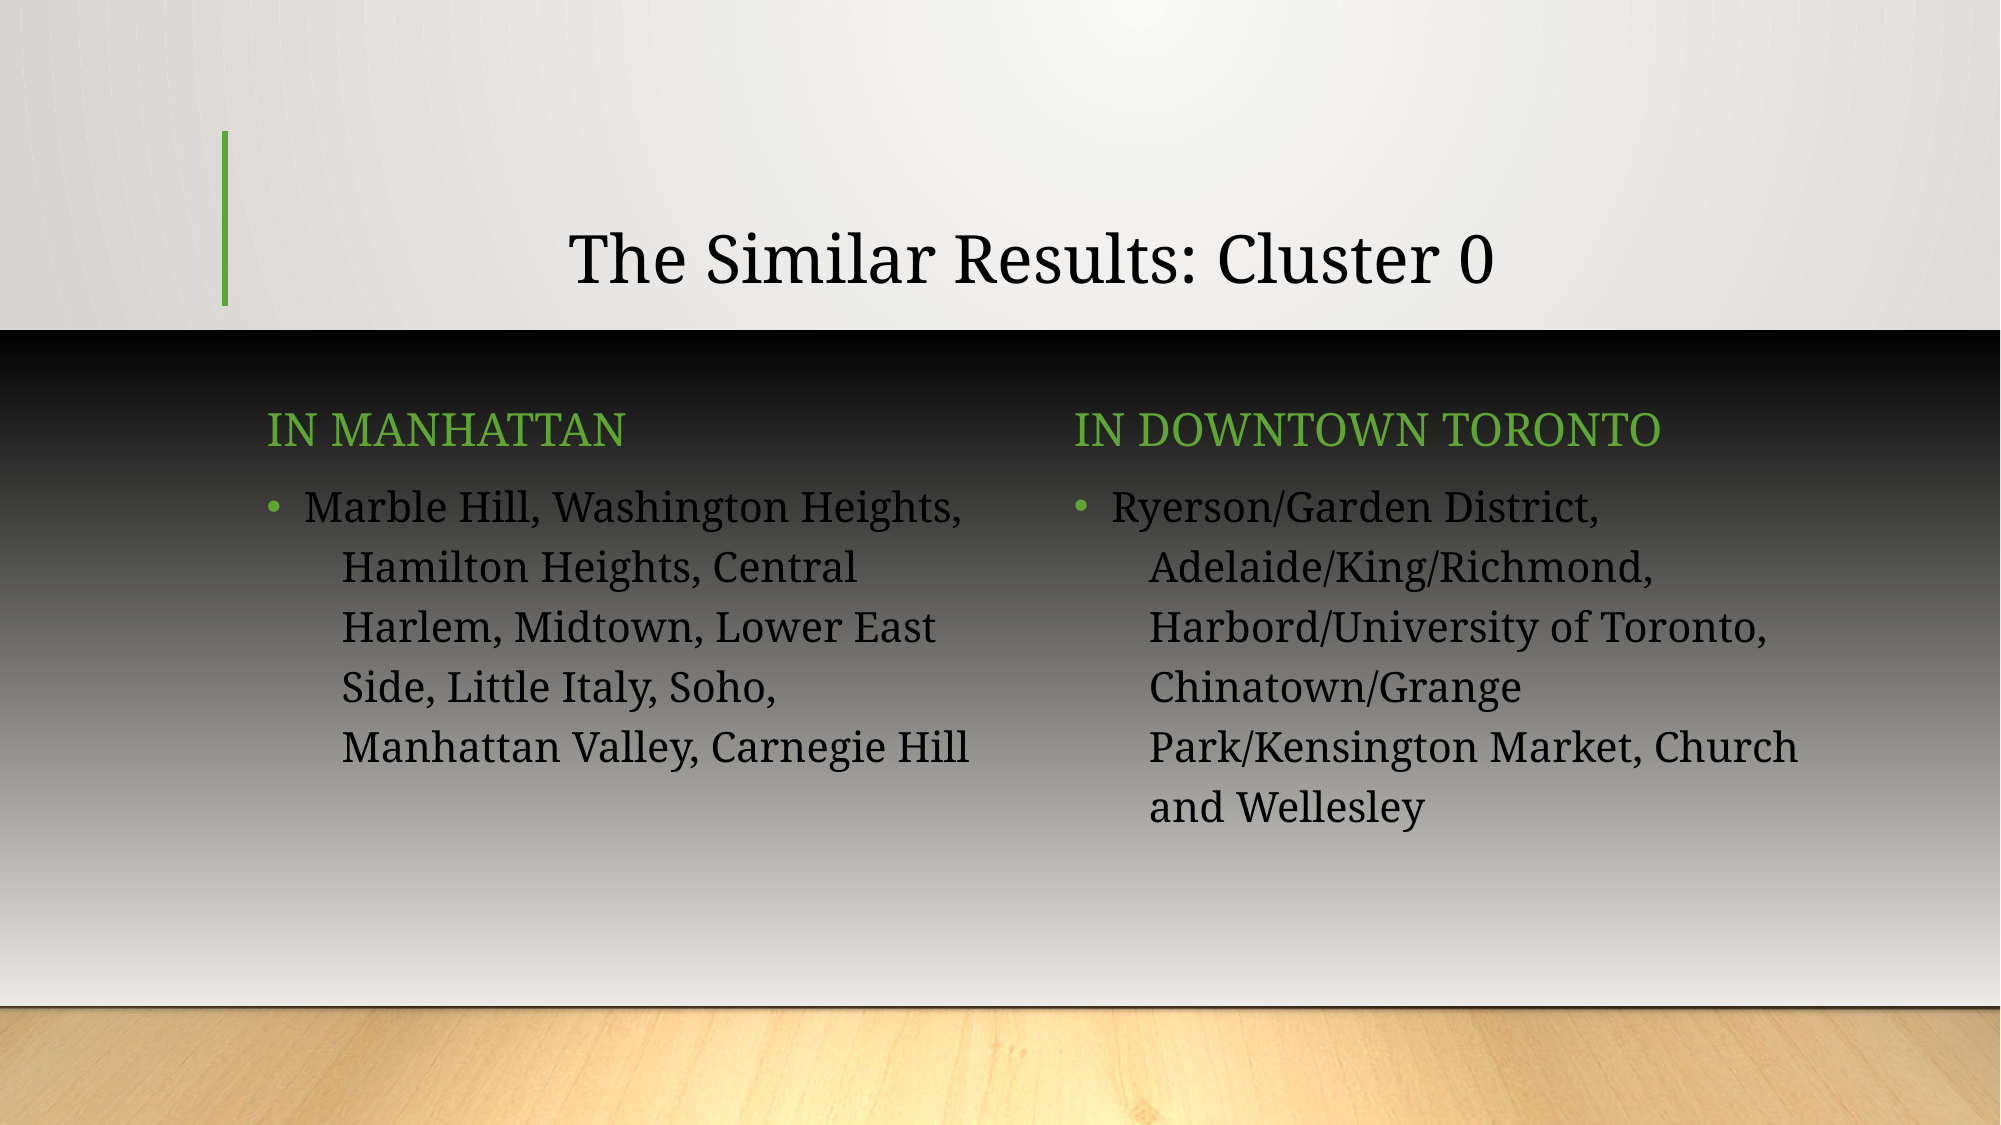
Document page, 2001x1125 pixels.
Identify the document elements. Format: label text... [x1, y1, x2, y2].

list Marble Hill, Washington Heights, Hamilton Heights, Central Harlem, Midtown, Lower East Side, Little Italy, Soho, Manhattan Valley, Carnegie Hill [251, 463, 1008, 898]
list Ryerson/Garden District, Adelaide/King/Richmond, Harbord/University of Toronto, Chinatown/Grange Park/Kensington Market, Church and Wellesley [1058, 462, 1815, 896]
list In Manhattan [251, 331, 1008, 463]
list In Downtown Toronto [1058, 331, 1815, 462]
title The Similar Results: Cluster 0 [251, 131, 1814, 306]
